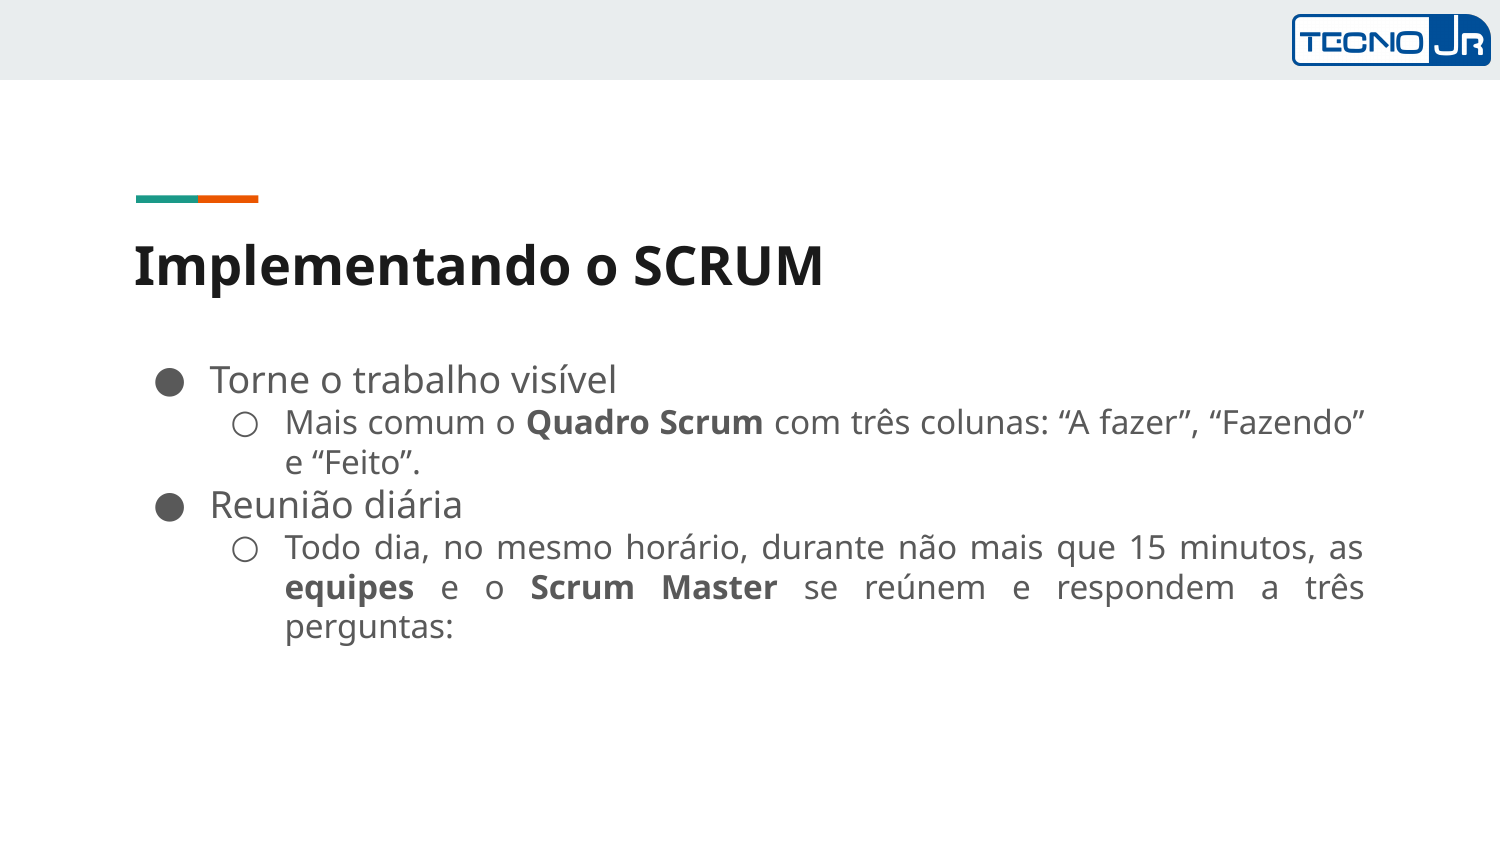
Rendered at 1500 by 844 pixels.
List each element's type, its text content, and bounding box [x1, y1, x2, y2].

title Implementando o SCRUM [119, 216, 1381, 305]
picture [1292, 14, 1491, 66]
list Torne o trabalho visível Mais comum o Quadro Scrum com três colunas: “A fazer”, “Fazendo” e “Feito”. Reunião diária Todo dia, no mesmo horário, durante não mais que 15 minutos, as equipes e o Scrum Master se reúnem e respondem a três perguntas: [119, 341, 1381, 712]
